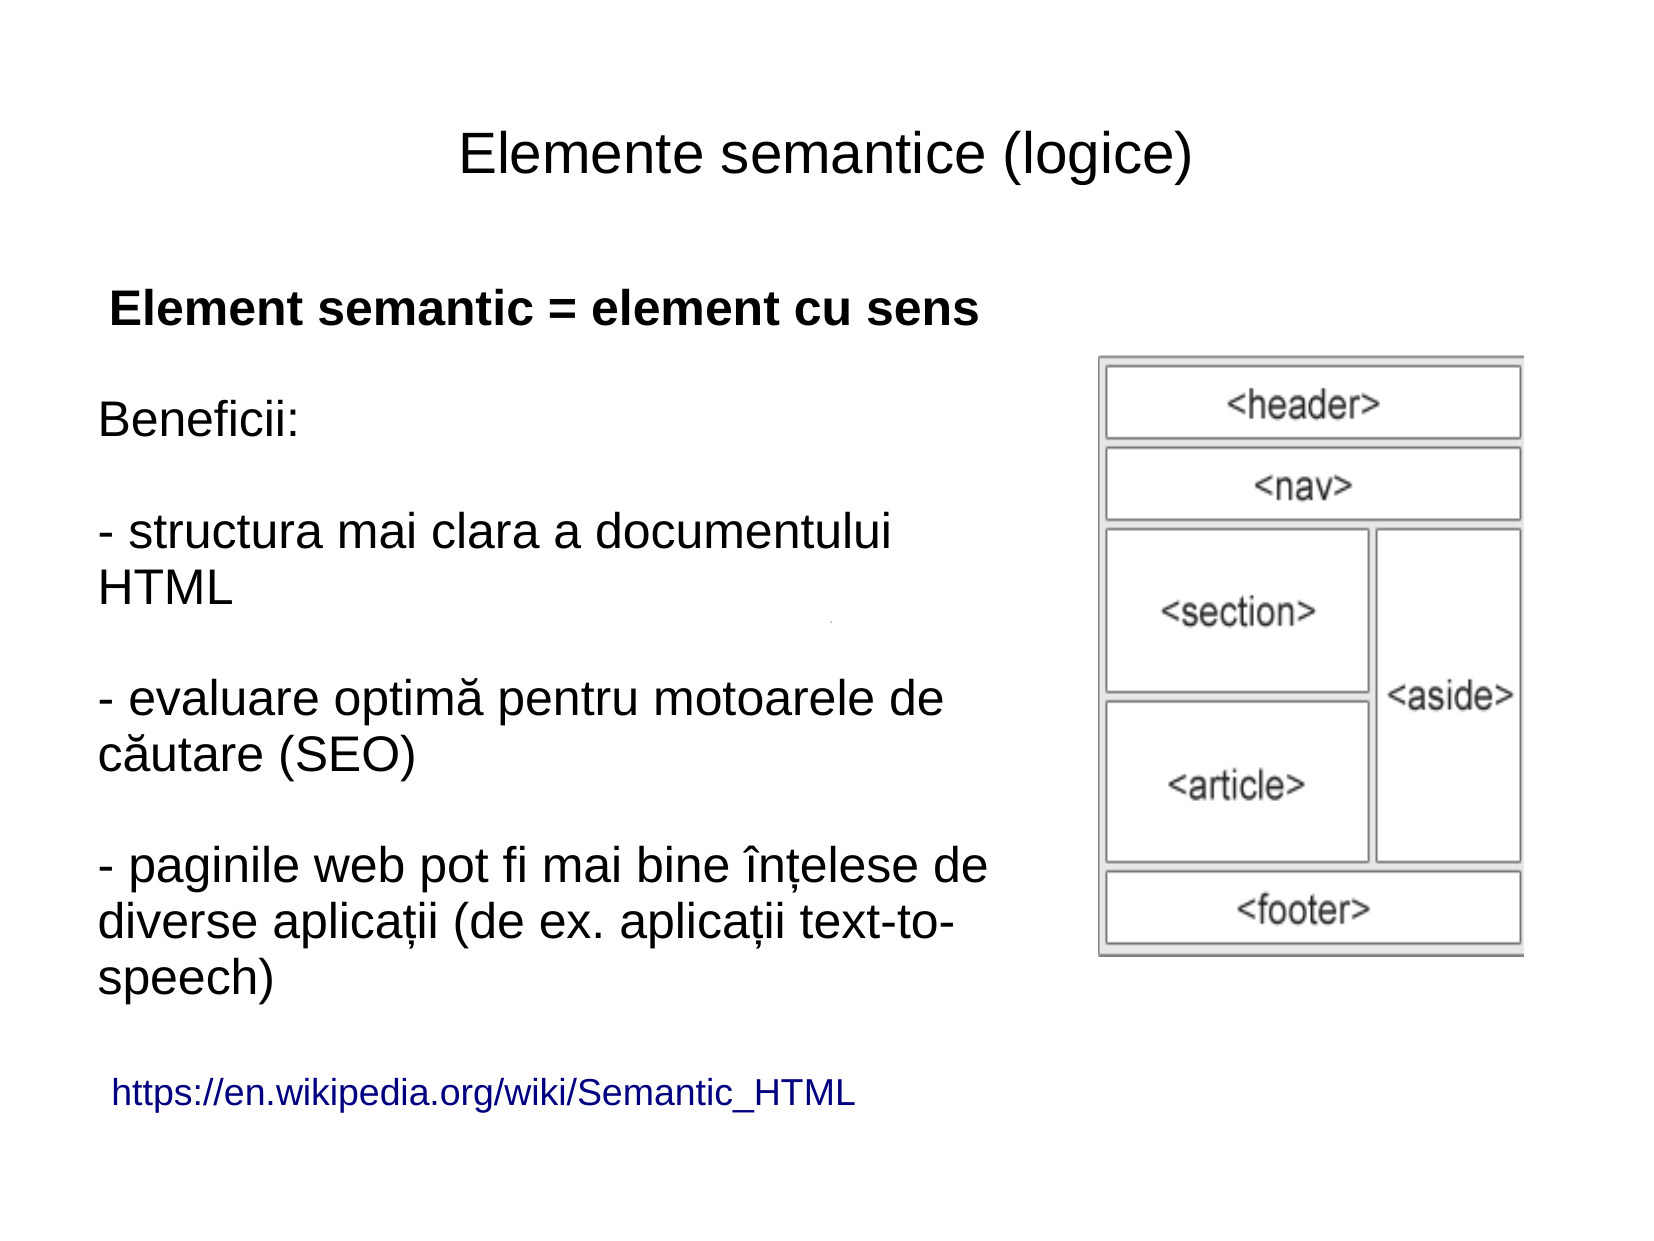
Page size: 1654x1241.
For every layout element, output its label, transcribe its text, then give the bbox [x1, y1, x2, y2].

text_box Element semantic = element cu sens Beneficii: - structura mai clara a documentului HTML - evaluare optimă pentru motoarele de căutare (SEO) - paginile web pot fi mai bine înțelese de diverse aplicații (de ex. aplicații text-to- speech) https://en.wikipedia.org/wiki/Semantic_HTML [82, 272, 1052, 1241]
title Elemente semantice (logice) [82, 49, 1571, 257]
picture [1098, 354, 1524, 957]
